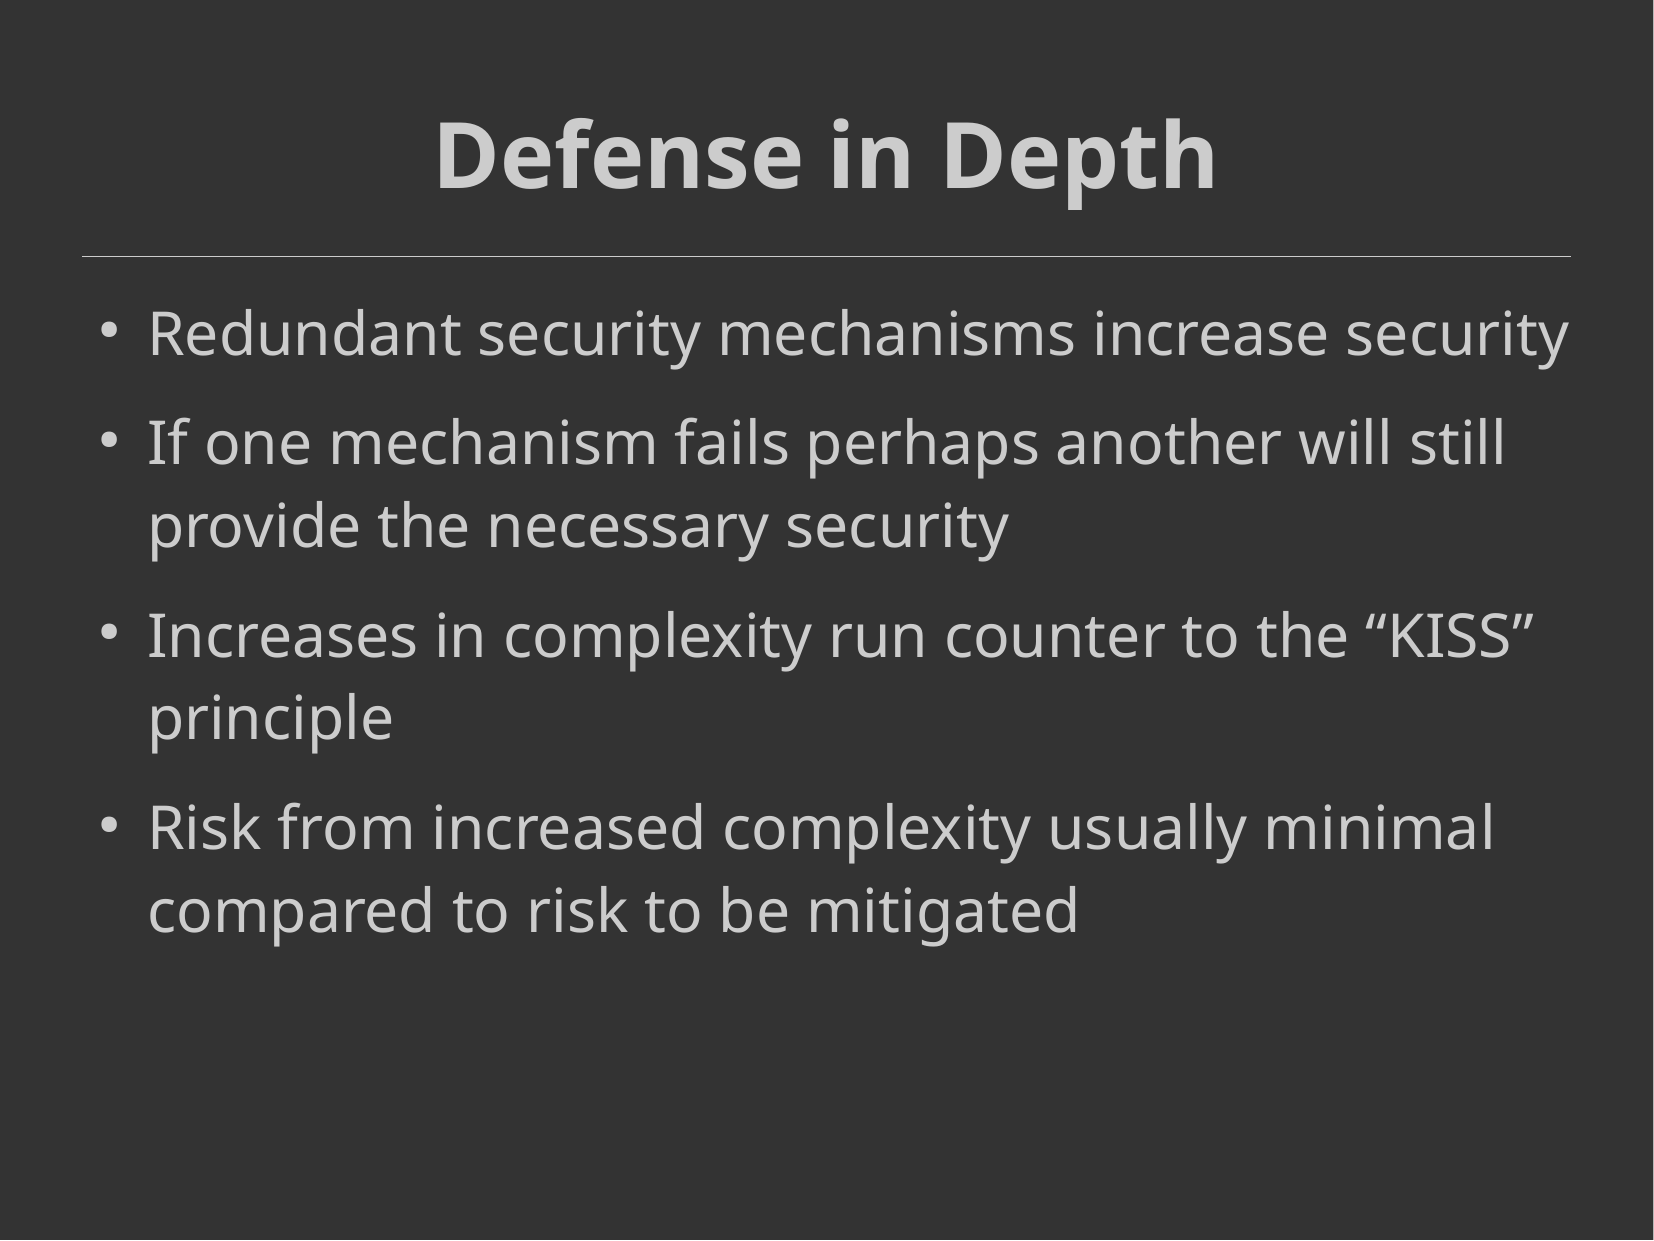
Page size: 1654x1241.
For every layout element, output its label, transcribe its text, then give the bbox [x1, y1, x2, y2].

title Defense in Depth [82, 49, 1571, 257]
list Redundant security mechanisms increase security If one mechanism fails perhaps another will still provide the necessary security Increases in complexity run counter to the “KISS” principle Risk from increased complexity usually minimal compared to risk to be mitigated [82, 290, 1571, 1010]
